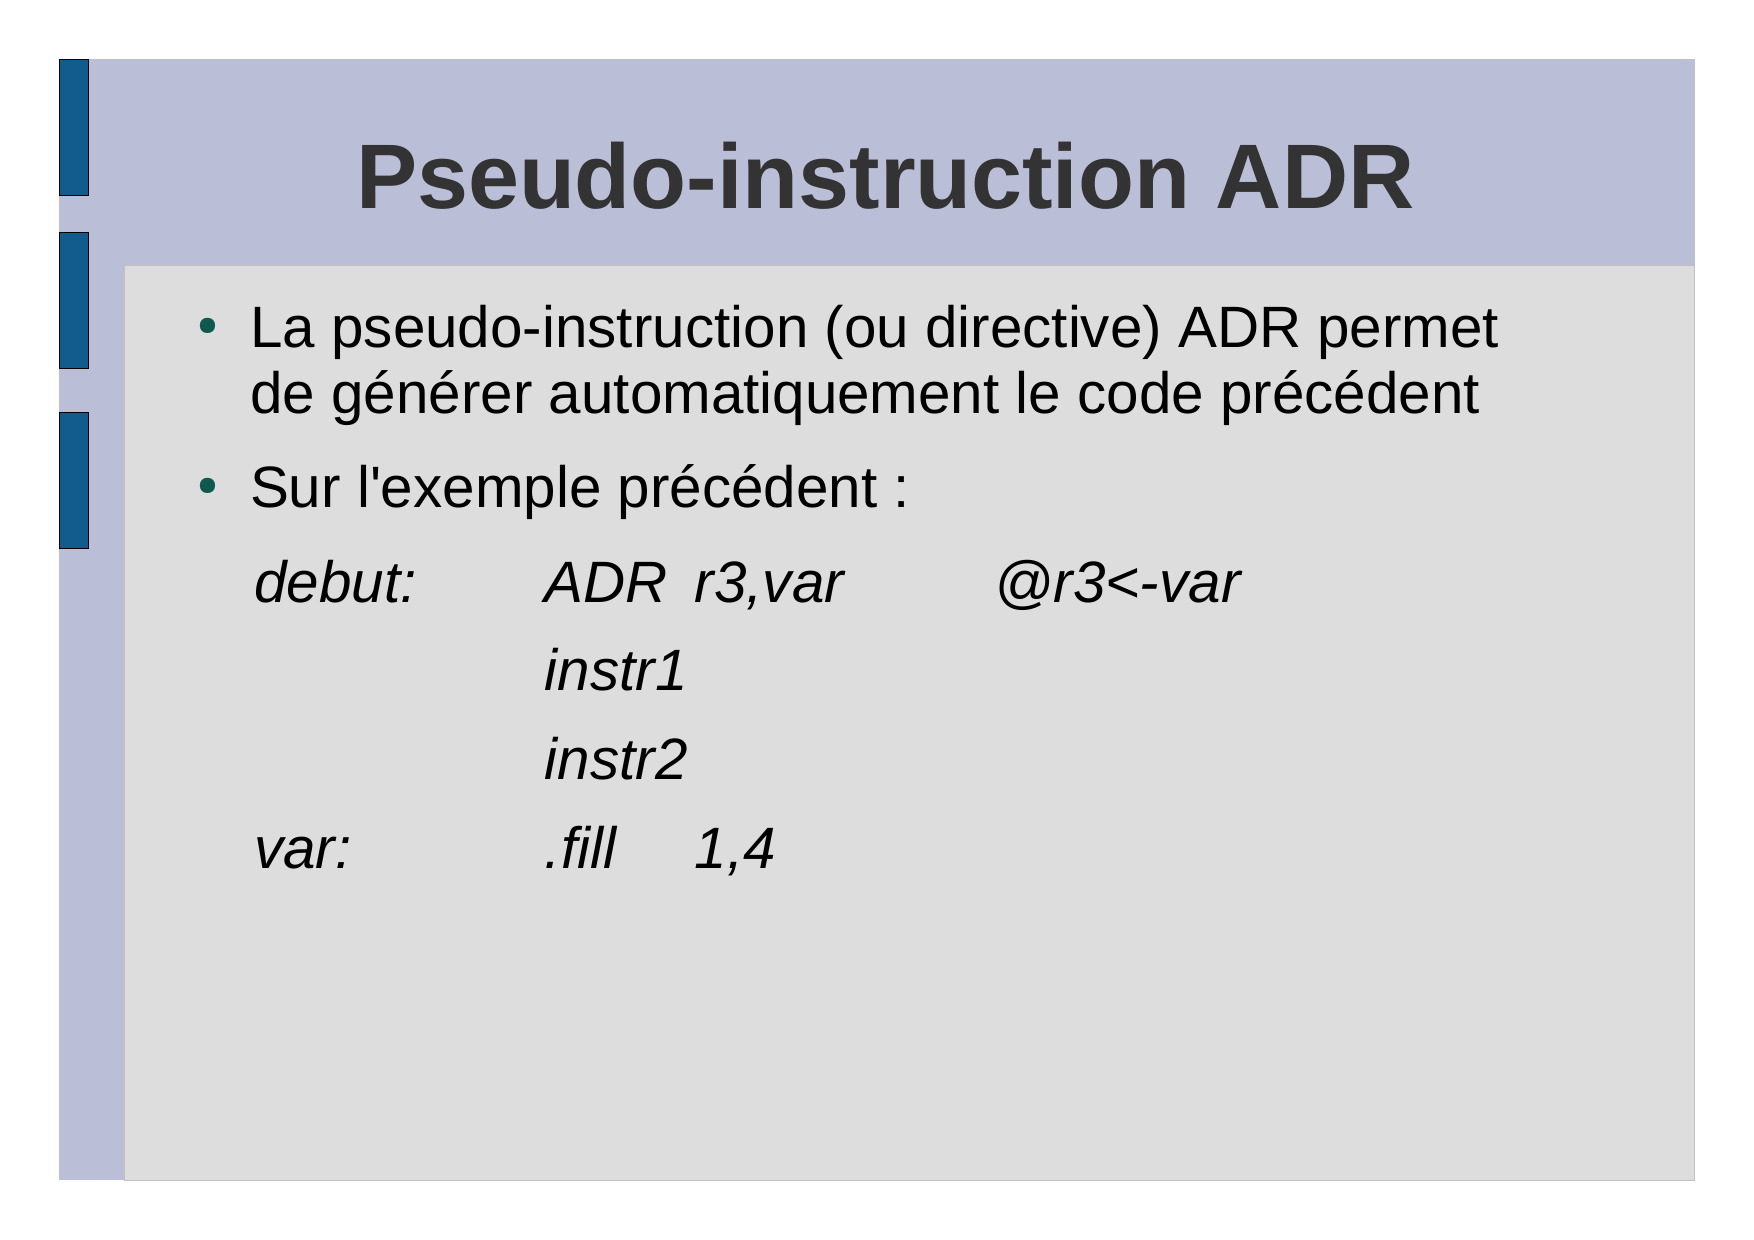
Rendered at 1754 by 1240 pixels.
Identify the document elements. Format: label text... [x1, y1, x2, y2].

list La pseudo-instruction (ou directive) ADR permet de générer automatiquement le code précédent Sur l'exemple précédent : debut: ADR r3,var @r3<-var instr1 instr2 var: .fill 1,4 [179, 295, 1577, 1093]
title Pseudo-instruction ADR [118, 88, 1654, 266]
